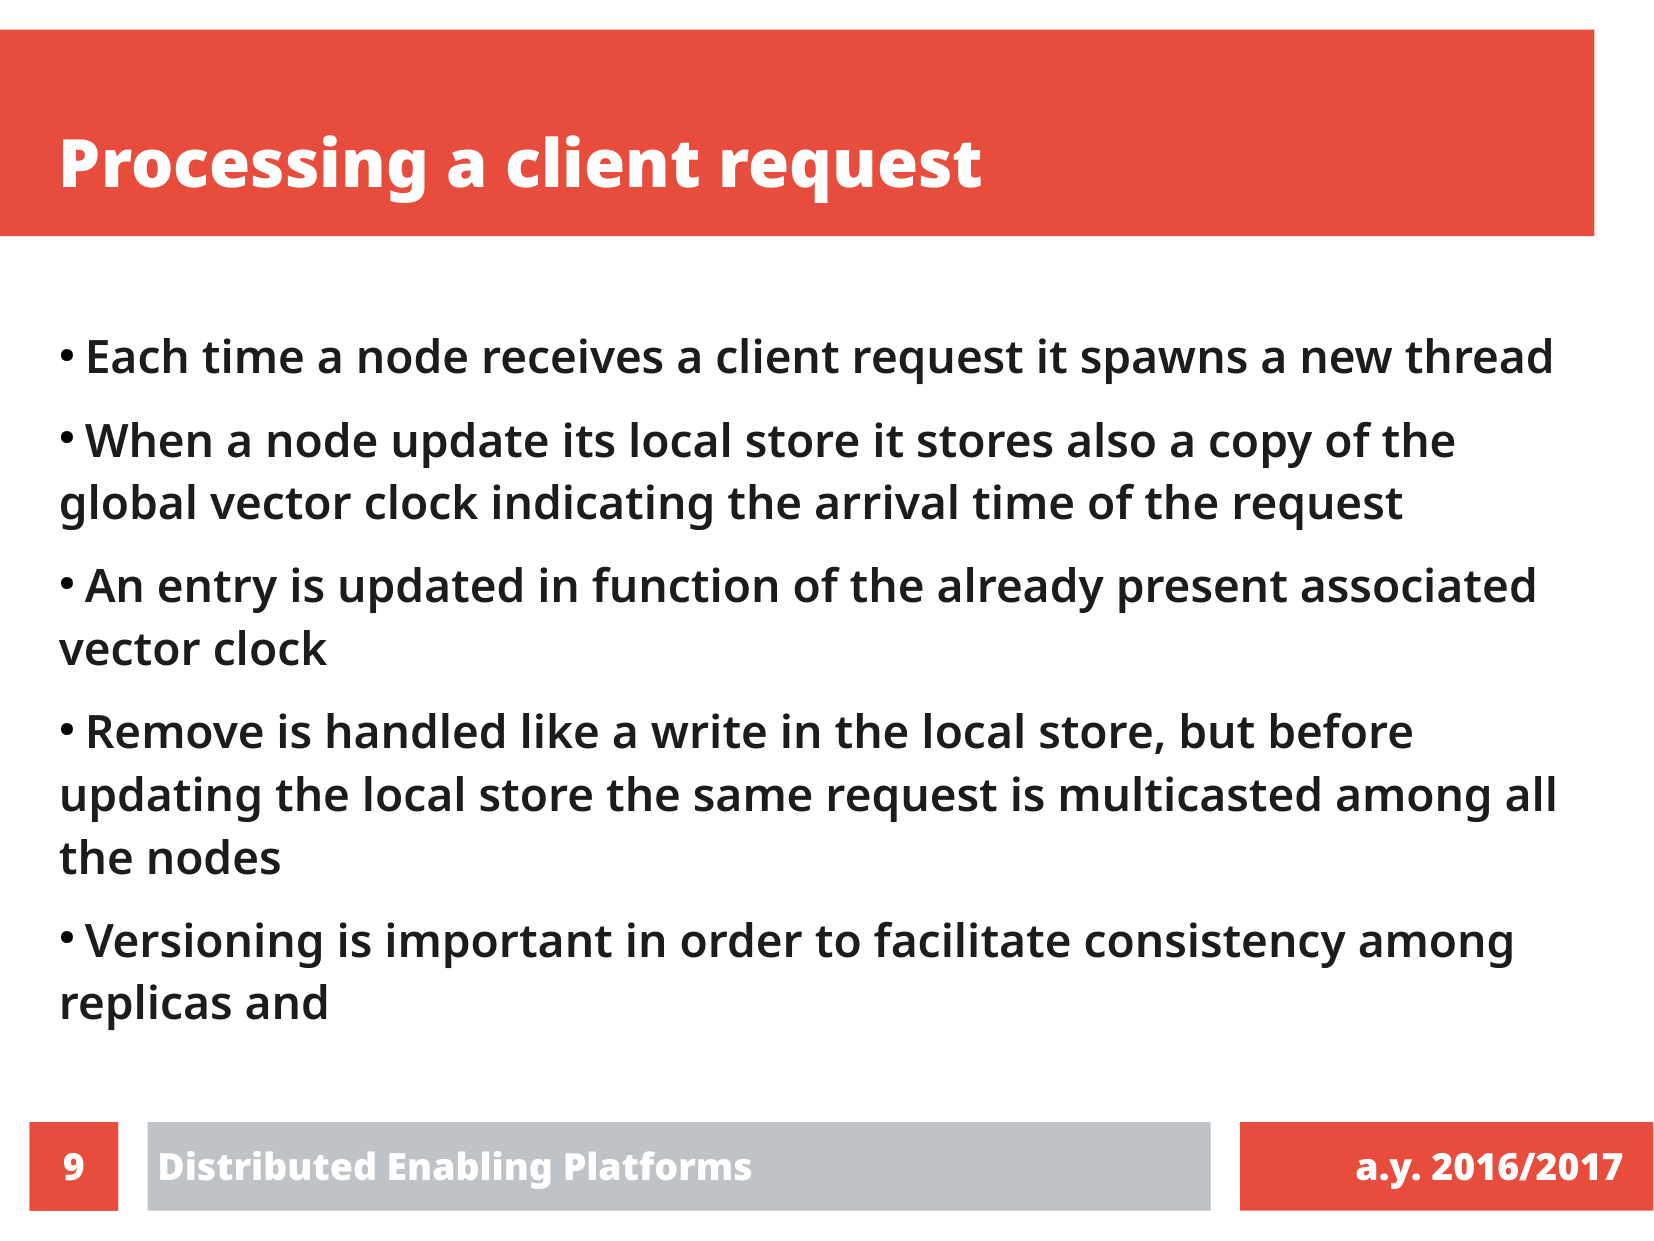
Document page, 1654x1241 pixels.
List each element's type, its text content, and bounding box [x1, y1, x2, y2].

title Processing a client request [59, 59, 1595, 207]
list Each time a node receives a client request it spawns a new thread When a node update its local store it stores also a copy of the global vector clock indicating the arrival time of the request An entry is updated in function of the already present associated vector clock Remove is handled like a write in the local store, but before updating the local store the same request is multicasted among all the nodes Versioning is important in order to facilitate consistency among replicas and [59, 324, 1565, 1093]
